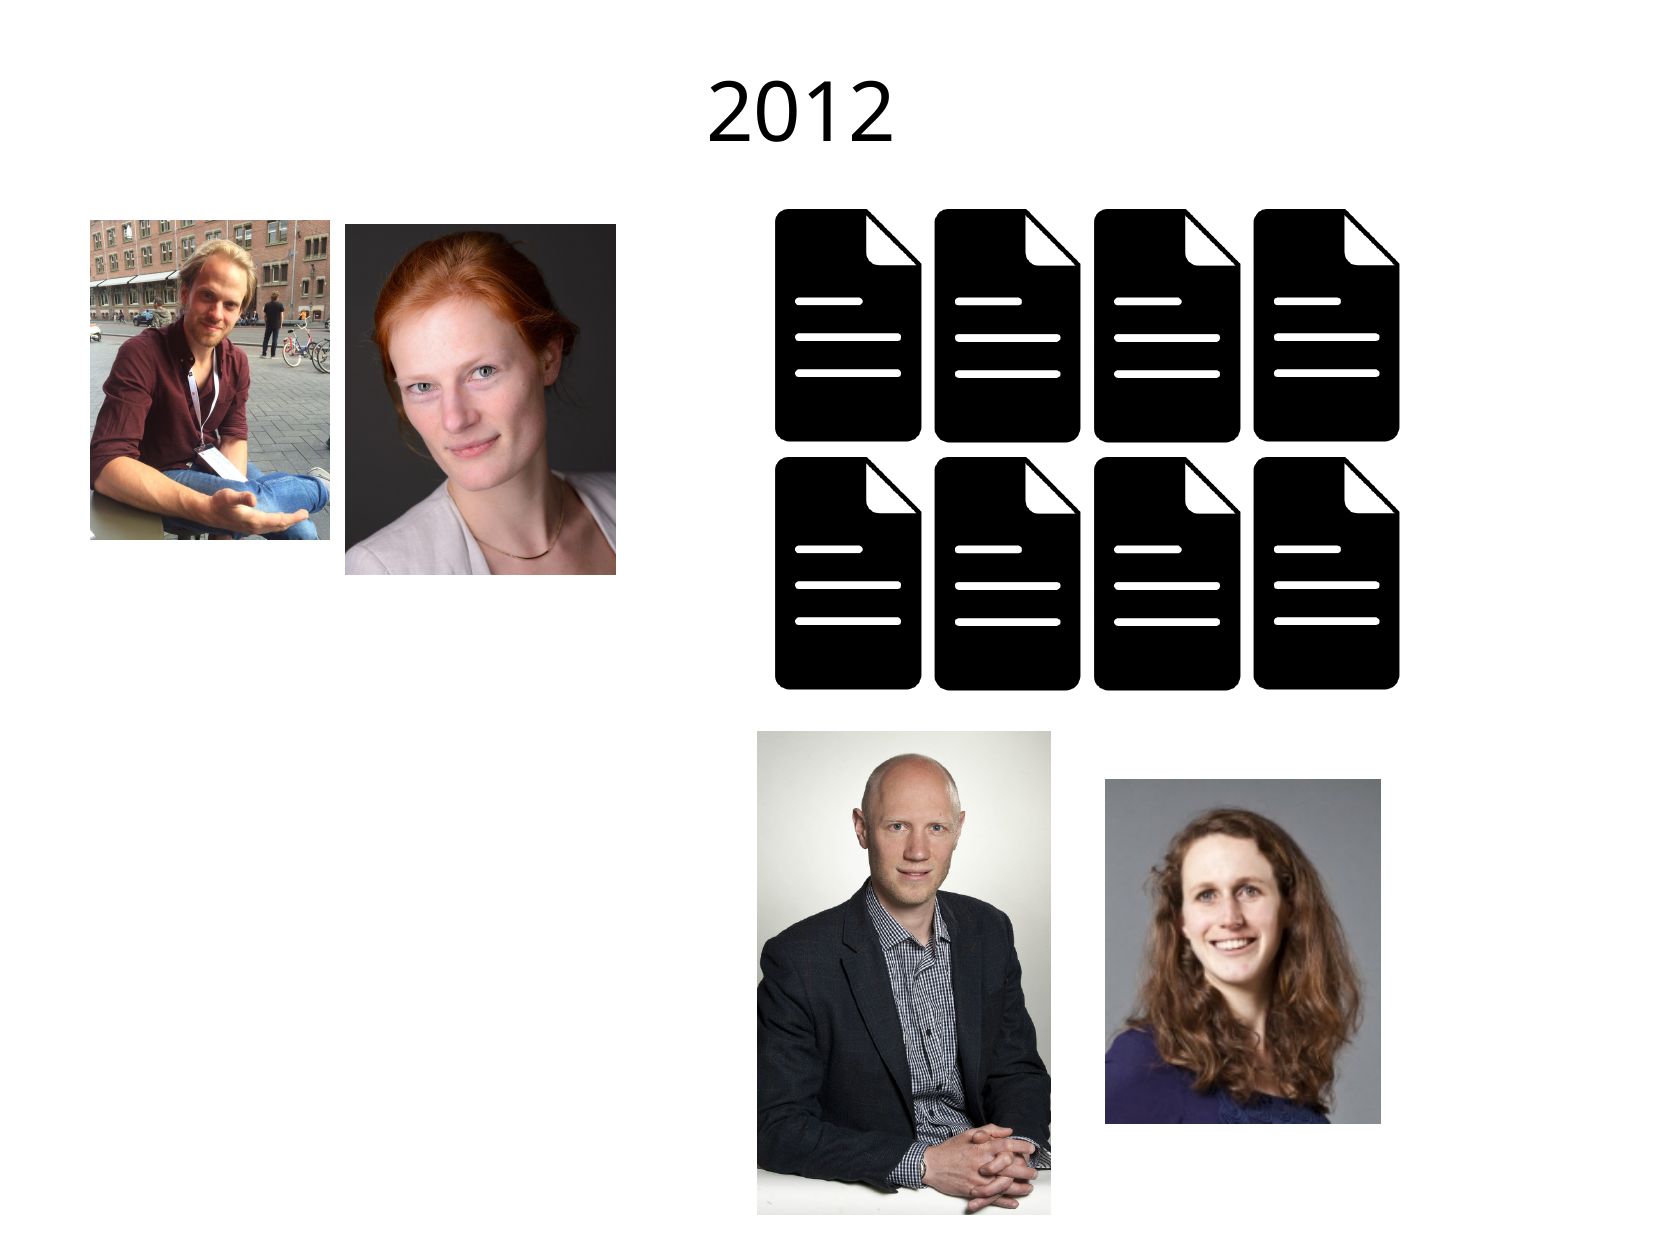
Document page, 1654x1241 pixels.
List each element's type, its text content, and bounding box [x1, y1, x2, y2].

picture [751, 196, 1411, 699]
picture [90, 220, 330, 541]
picture [757, 731, 1051, 1216]
text_box 2012 [380, 45, 1221, 161]
picture [345, 224, 616, 575]
picture [1105, 779, 1381, 1124]
